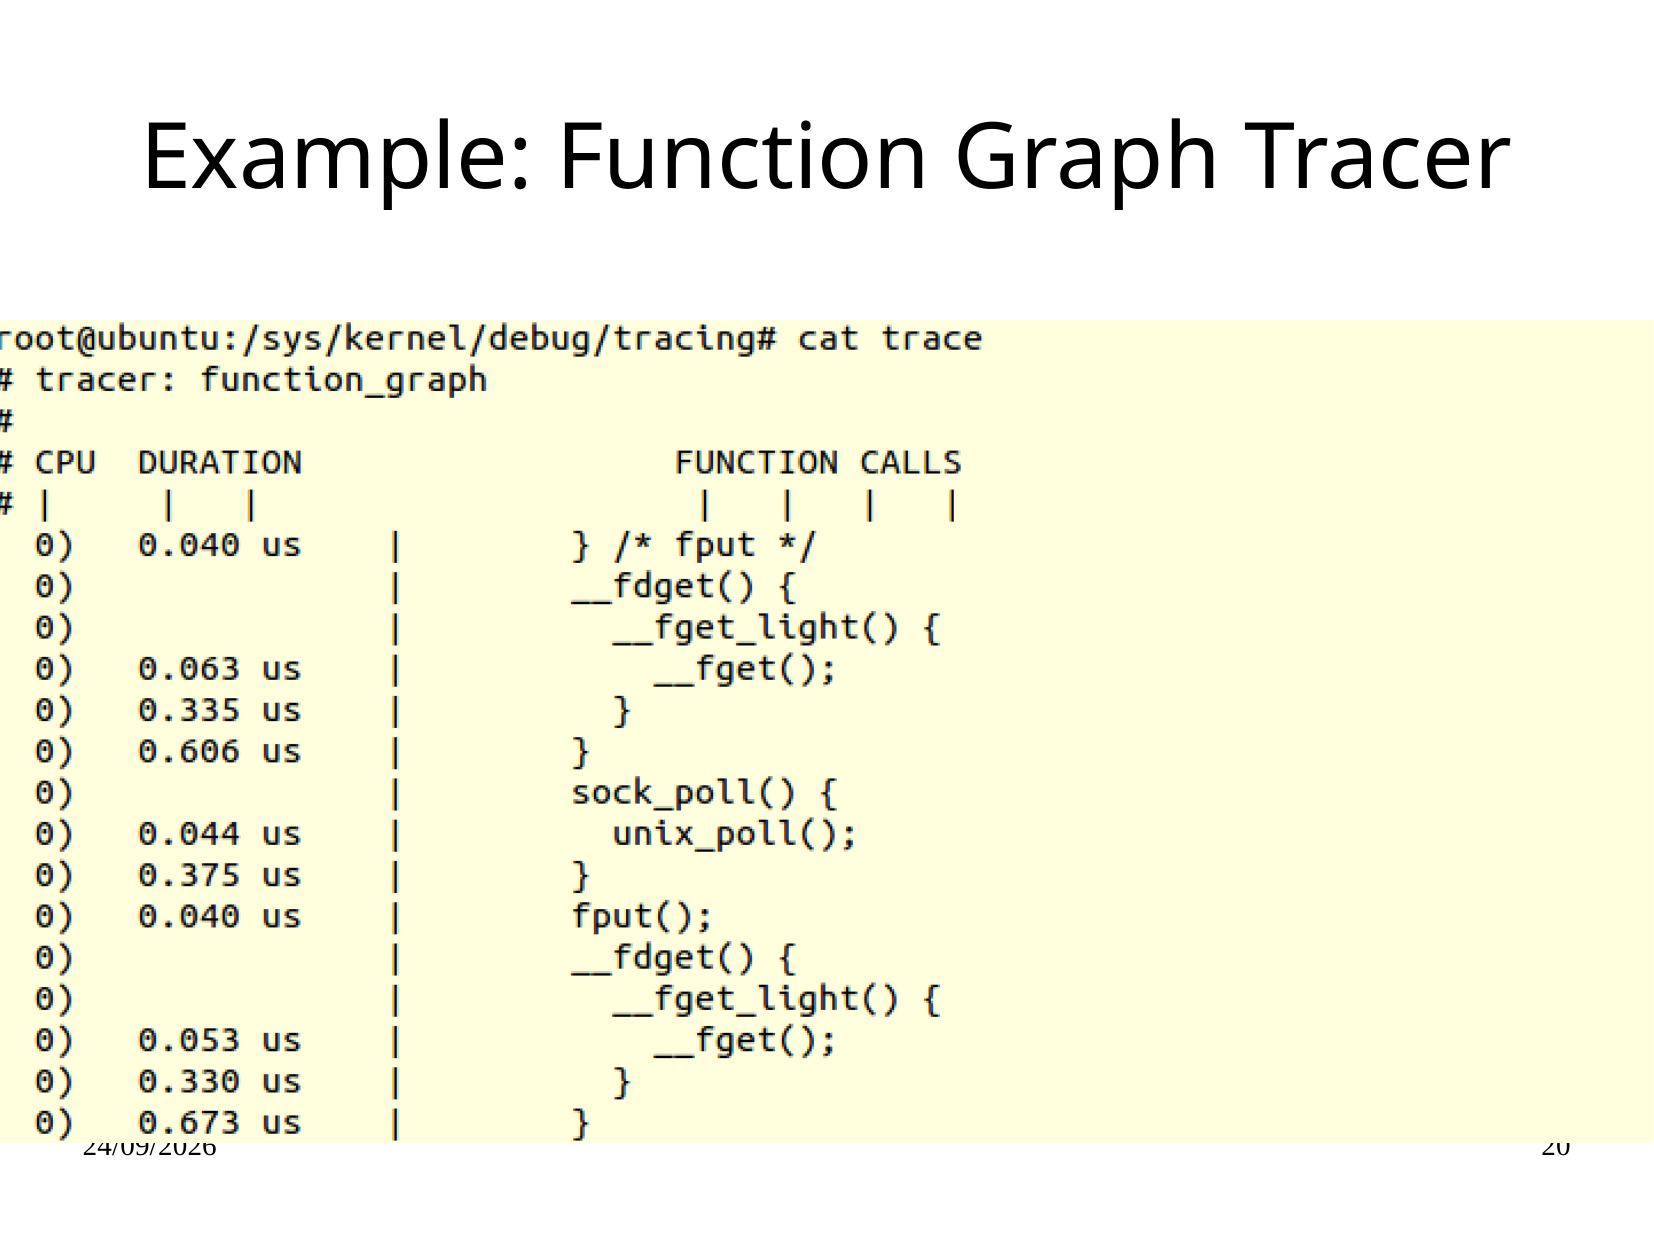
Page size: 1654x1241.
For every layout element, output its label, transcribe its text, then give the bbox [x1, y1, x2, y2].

picture [0, 320, 1653, 1144]
title Example: Function Graph Tracer [82, 49, 1571, 257]
